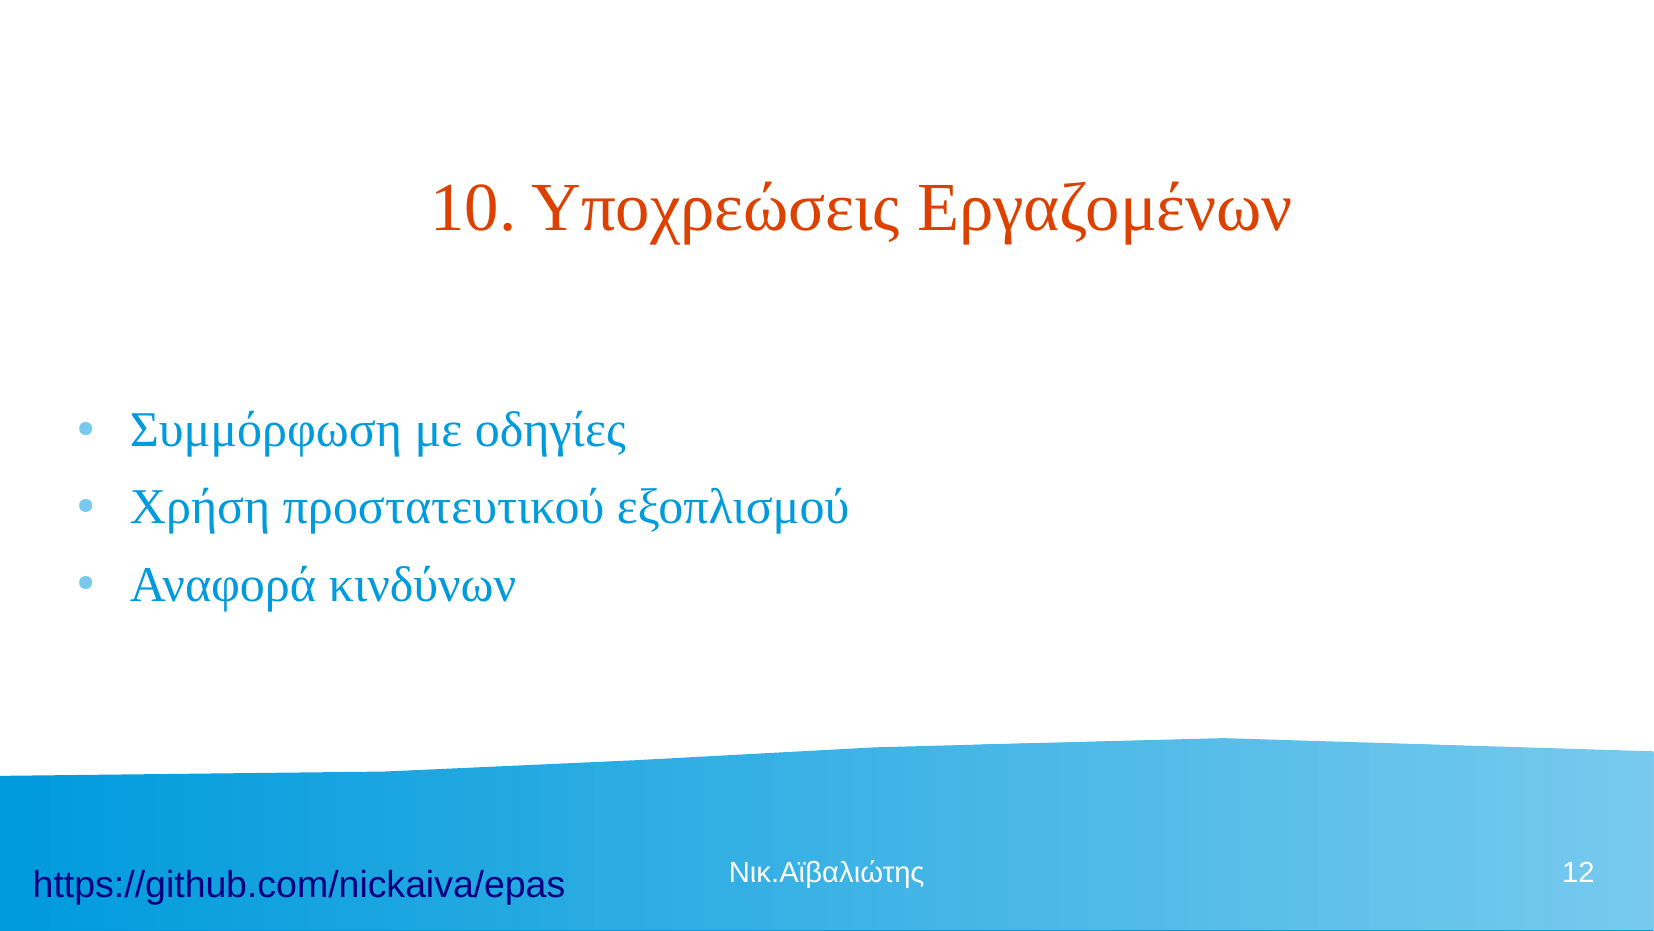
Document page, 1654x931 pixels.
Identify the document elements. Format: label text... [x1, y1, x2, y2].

list Συμμόρφωση με οδηγίες Χρήση προστατευτικού εξοπλισμού Αναφορά κινδύνων [59, 324, 1595, 709]
title 10. Υποχρεώσεις Εργαζομένων [88, 118, 1565, 296]
